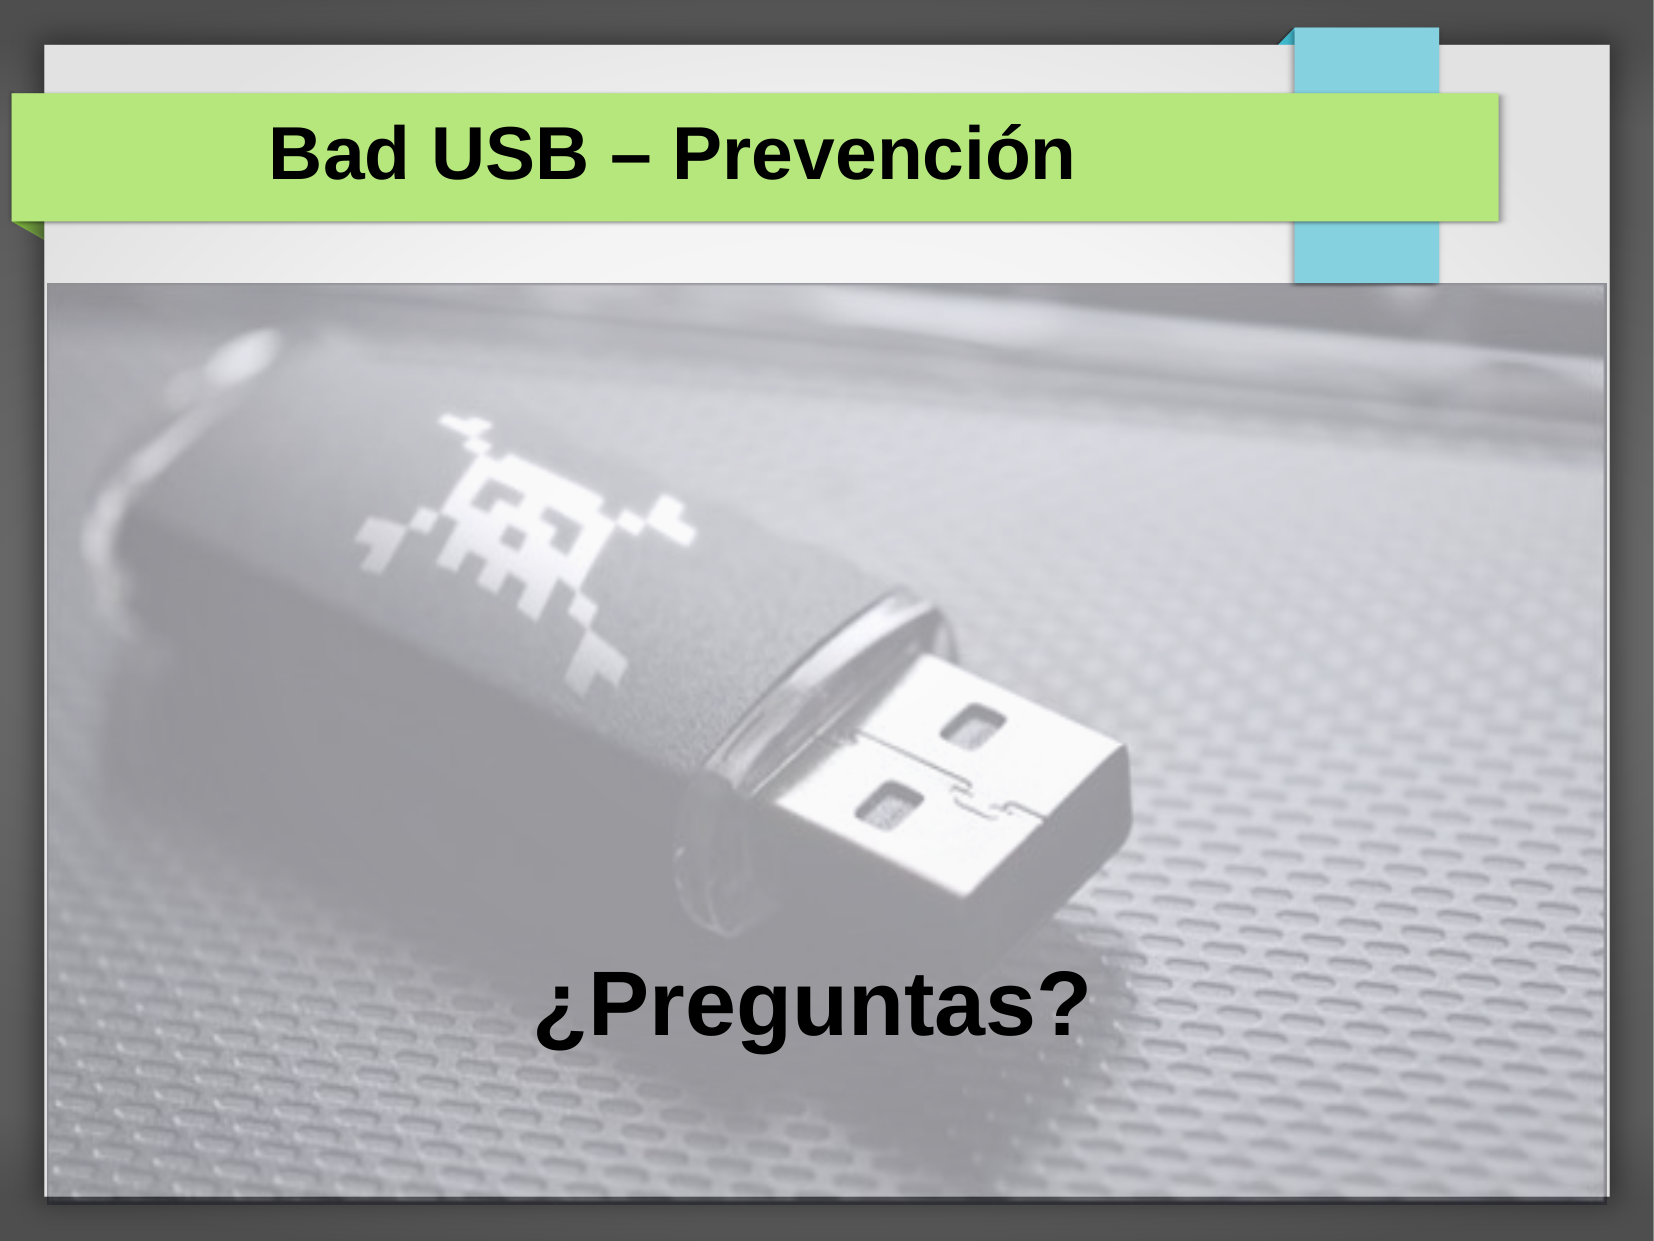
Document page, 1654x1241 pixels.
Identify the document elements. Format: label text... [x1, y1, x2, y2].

picture [0, 0, 1654, 1241]
title Bad USB – Prevención [82, 94, 1264, 213]
text_box ¿Preguntas? [518, 944, 1136, 1165]
